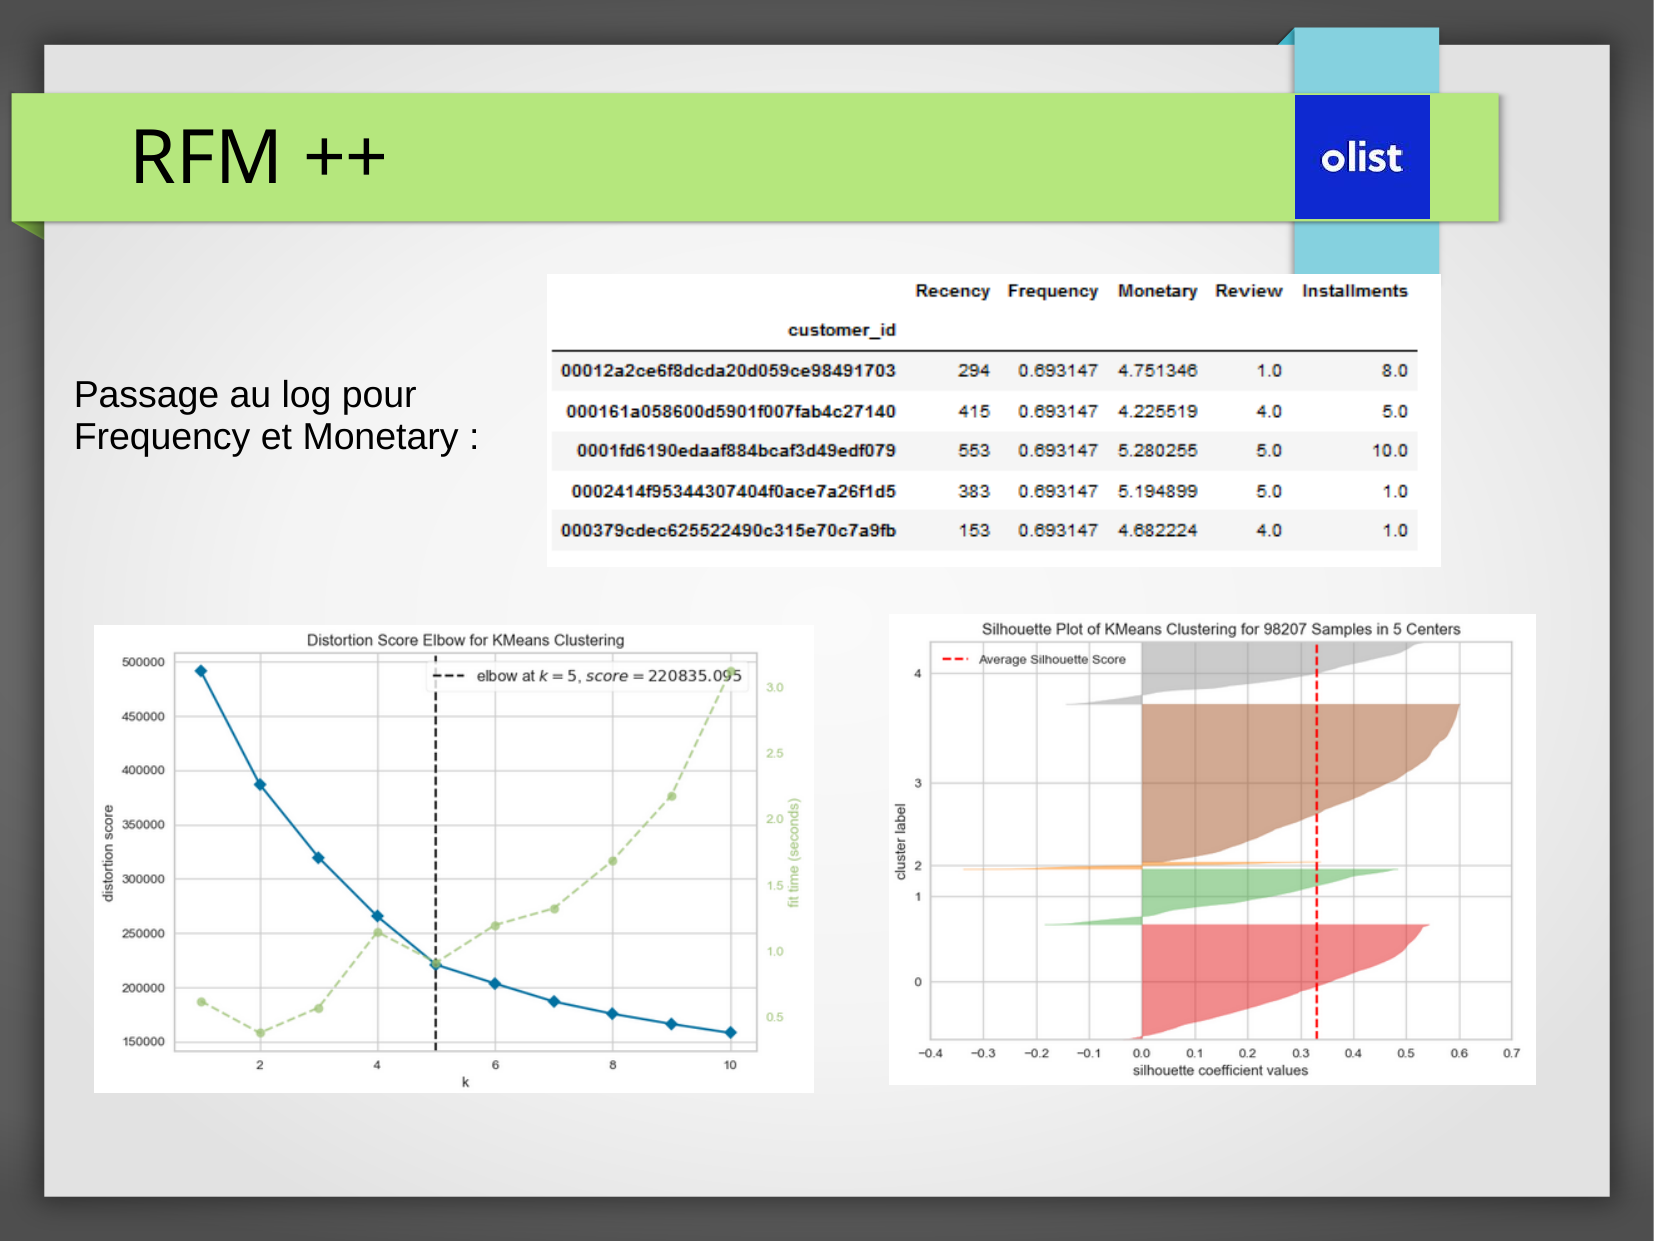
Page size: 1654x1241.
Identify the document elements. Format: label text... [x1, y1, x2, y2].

text_box Passage au log pour Frequency et Monetary : [59, 366, 615, 465]
title RFM ++ [129, 95, 1295, 214]
picture [0, 0, 1654, 1241]
